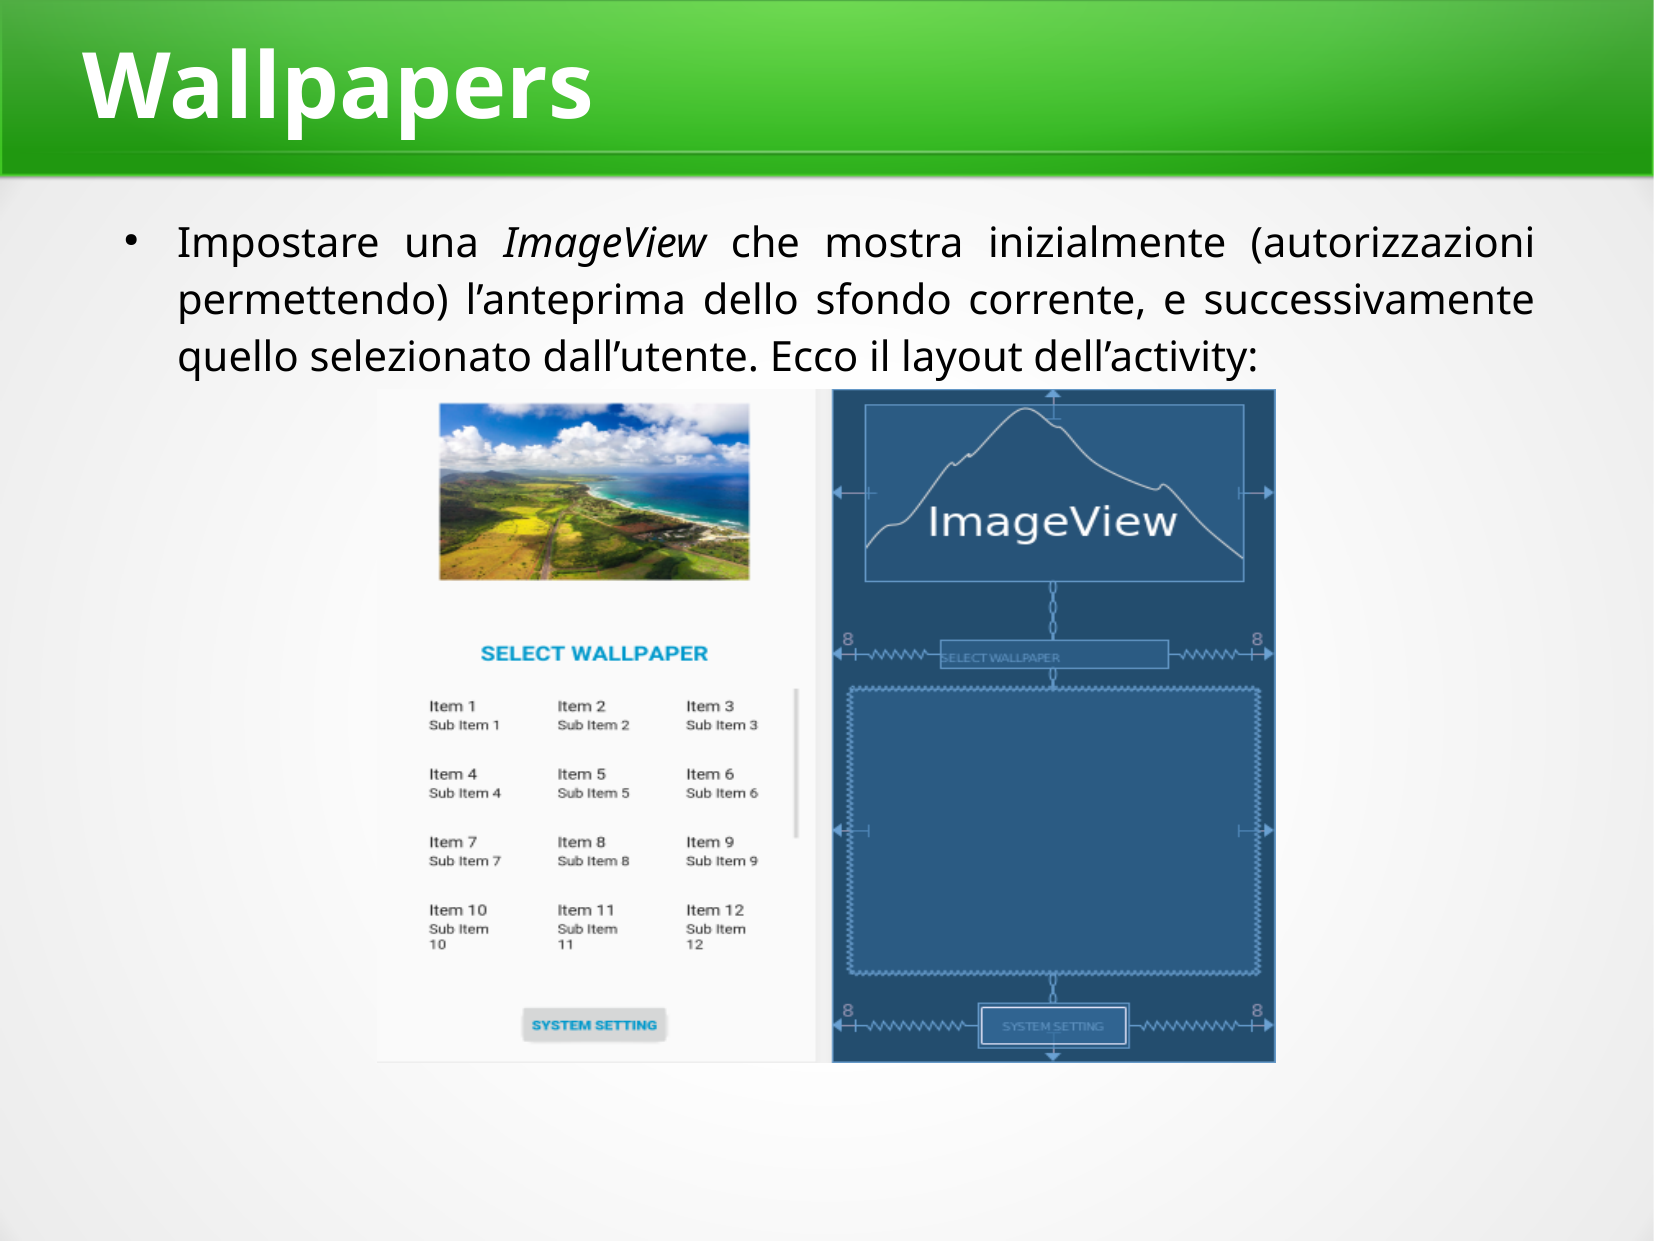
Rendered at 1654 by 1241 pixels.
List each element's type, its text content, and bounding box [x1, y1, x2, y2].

title Wallpapers [82, 11, 1571, 154]
list Impostare una ImageView che mostra inizialmente (autorizzazioni permettendo) l’anteprima dello sfondo corrente, e successivamente quello selezionato dall’utente. Ecco il layout dell’activity: [106, 212, 1536, 390]
picture [0, 0, 1654, 1241]
